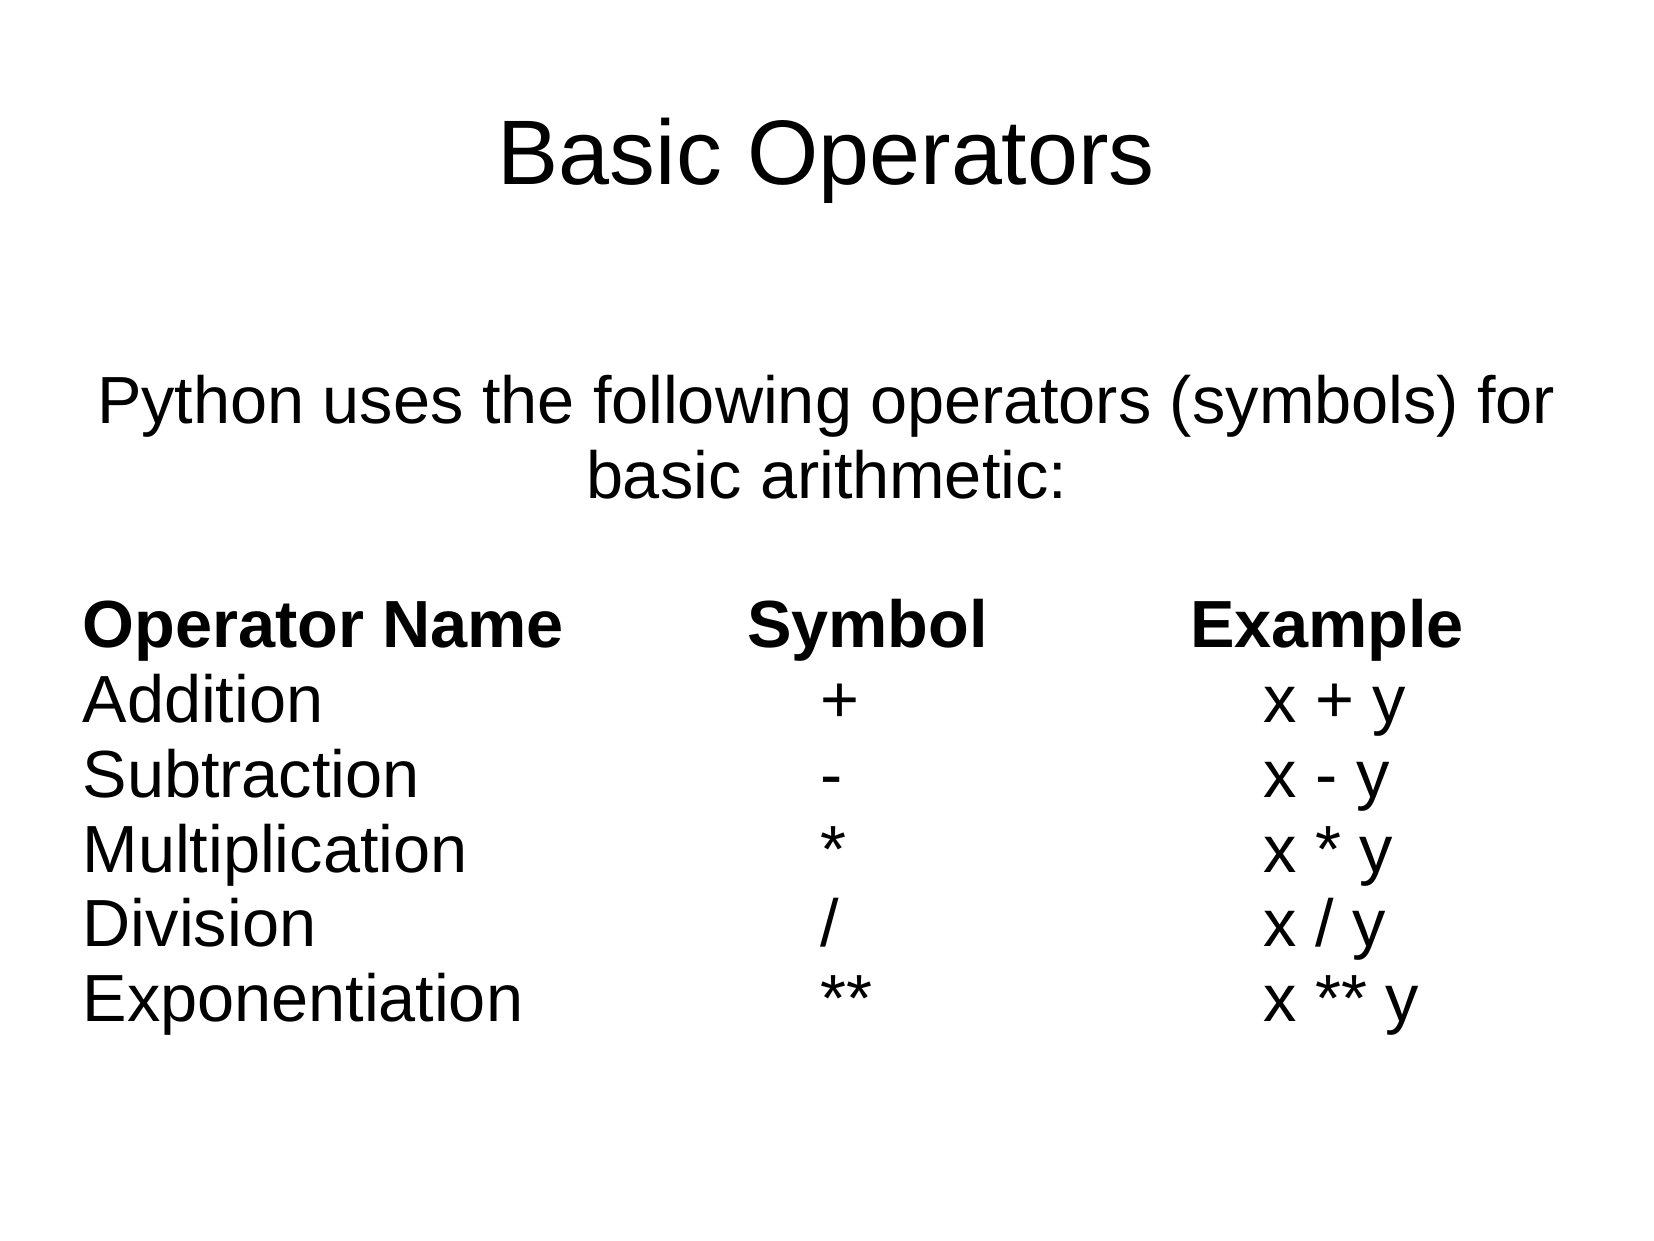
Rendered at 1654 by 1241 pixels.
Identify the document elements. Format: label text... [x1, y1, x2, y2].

subtitle Python uses the following operators (symbols) for basic arithmetic: Operator Name Symbol Example Addition + x + y Subtraction - x - y Multiplication * x * y Division / x / y Exponentiation ** x ** y [82, 290, 1571, 1109]
title Basic Operators [82, 49, 1571, 257]
